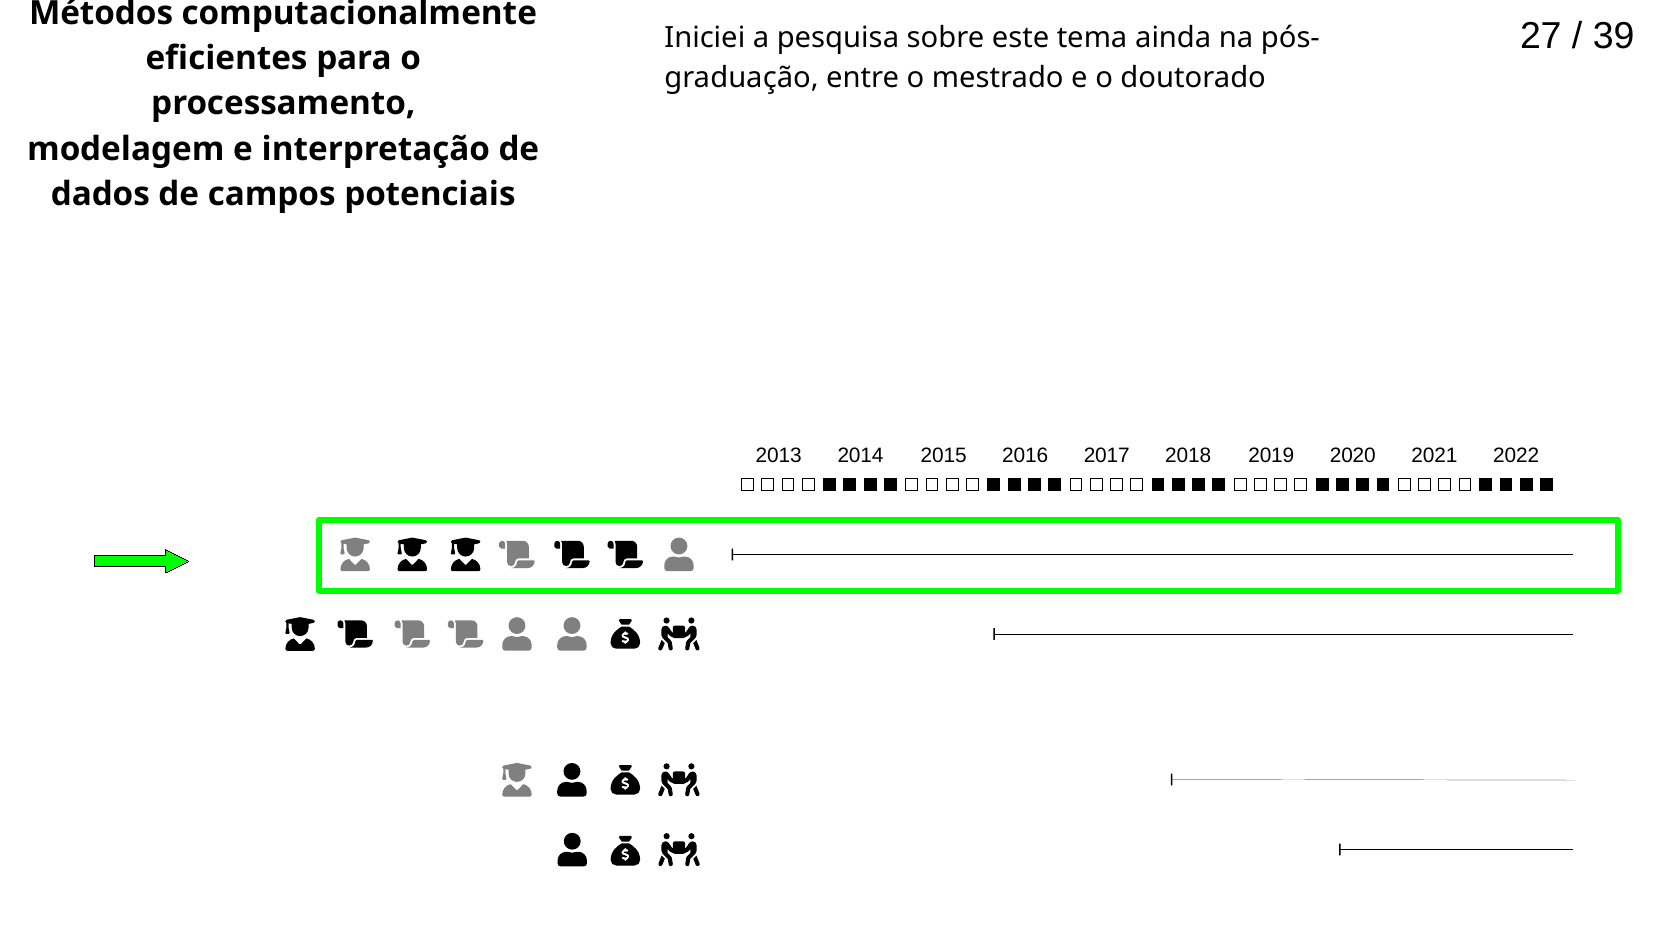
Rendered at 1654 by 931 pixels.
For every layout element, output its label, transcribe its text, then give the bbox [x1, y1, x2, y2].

text_box [333, 532, 372, 575]
text_box [741, 478, 754, 491]
picture [610, 835, 641, 866]
text_box [1234, 478, 1247, 491]
text_box 2022 [1478, 436, 1555, 475]
text_box [1520, 478, 1533, 491]
text_box [802, 478, 815, 491]
text_box [823, 478, 836, 491]
text_box [966, 478, 979, 491]
text_box 2019 [1233, 436, 1310, 475]
text_box 2016 [987, 436, 1064, 475]
text_box [446, 611, 485, 654]
text_box [1254, 478, 1267, 491]
text_box [1294, 478, 1307, 491]
picture [610, 619, 641, 649]
picture [607, 538, 644, 571]
text_box [1336, 478, 1349, 491]
text_box [946, 478, 959, 491]
text_box [1438, 478, 1451, 491]
text_box [926, 478, 938, 491]
text_box Métodos computacionalmente eficientes para o processamento, modelagem e interpretação de dados de campos potenciais [11, 3, 556, 201]
text_box [94, 549, 189, 573]
text_box [552, 611, 591, 654]
picture [658, 763, 700, 797]
text_box Iniciei a pesquisa sobre este tema ainda na pós-graduação, entre o mestrado e o doutorado [649, 5, 1382, 107]
text_box [905, 478, 918, 491]
text_box [1418, 478, 1431, 491]
text_box 2013 [740, 436, 817, 475]
text_box [1459, 478, 1471, 491]
picture [337, 618, 373, 650]
text_box [1192, 478, 1205, 491]
picture [557, 832, 588, 867]
text_box 2014 [822, 436, 899, 475]
picture [450, 537, 481, 572]
text_box 2021 [1396, 436, 1473, 475]
text_box [843, 478, 856, 491]
text_box [393, 611, 432, 654]
text_box [1356, 478, 1369, 491]
text_box [1540, 478, 1553, 491]
picture [610, 765, 641, 795]
text_box [1090, 478, 1103, 491]
text_box [1070, 478, 1082, 491]
picture [285, 617, 315, 651]
text_box [497, 758, 536, 801]
picture [397, 537, 428, 572]
text_box [1377, 478, 1389, 491]
text_box [1152, 478, 1164, 491]
picture [658, 833, 700, 867]
text_box [761, 478, 774, 491]
text_box 2018 [1150, 436, 1227, 475]
text_box [1172, 478, 1185, 491]
text_box <number> / 39 [1375, 0, 1654, 71]
text_box 2017 [1068, 436, 1145, 475]
text_box [1500, 478, 1512, 491]
picture [554, 538, 590, 571]
text_box [1008, 478, 1021, 491]
text_box [987, 478, 1000, 491]
text_box [864, 478, 877, 491]
text_box [1398, 478, 1411, 491]
text_box [1316, 478, 1329, 491]
text_box [884, 478, 897, 491]
text_box [1028, 478, 1041, 491]
picture [658, 617, 700, 651]
text_box [1130, 478, 1143, 491]
text_box [1048, 478, 1061, 491]
text_box [497, 611, 536, 654]
text_box 2015 [905, 436, 982, 475]
picture [557, 762, 587, 797]
text_box [782, 478, 794, 491]
text_box [1274, 478, 1287, 491]
text_box 2020 [1315, 436, 1391, 475]
text_box [1212, 478, 1225, 491]
text_box [1110, 478, 1123, 491]
text_box [659, 534, 698, 577]
text_box [499, 532, 538, 575]
text_box [1479, 478, 1492, 491]
